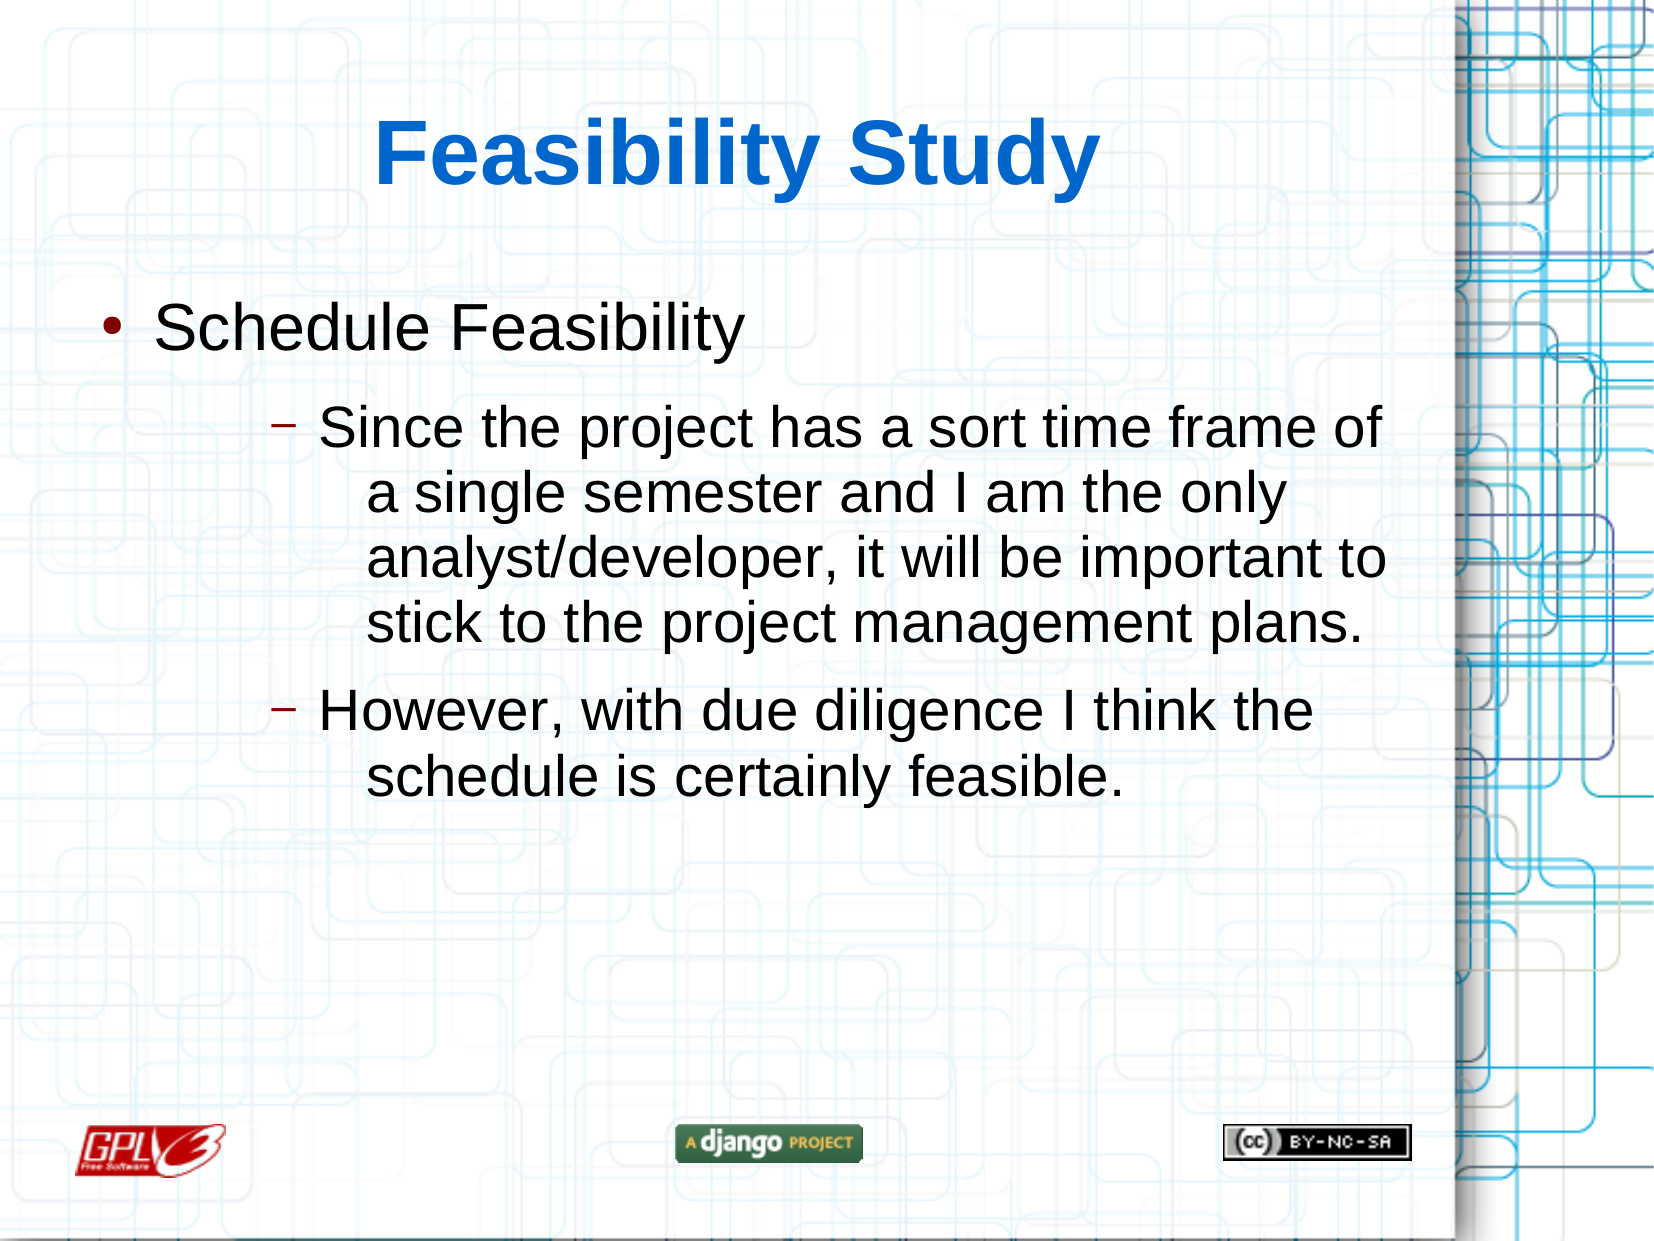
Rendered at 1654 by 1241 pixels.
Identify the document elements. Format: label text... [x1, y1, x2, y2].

list Schedule Feasibility Since the project has a sort time frame of a single semester and I am the only analyst/developer, it will be important to stick to the project management plans. However, with due diligence I think the schedule is certainly feasible. [82, 290, 1418, 1094]
picture [0, 0, 1654, 1241]
title Feasibility Study [59, 56, 1418, 250]
